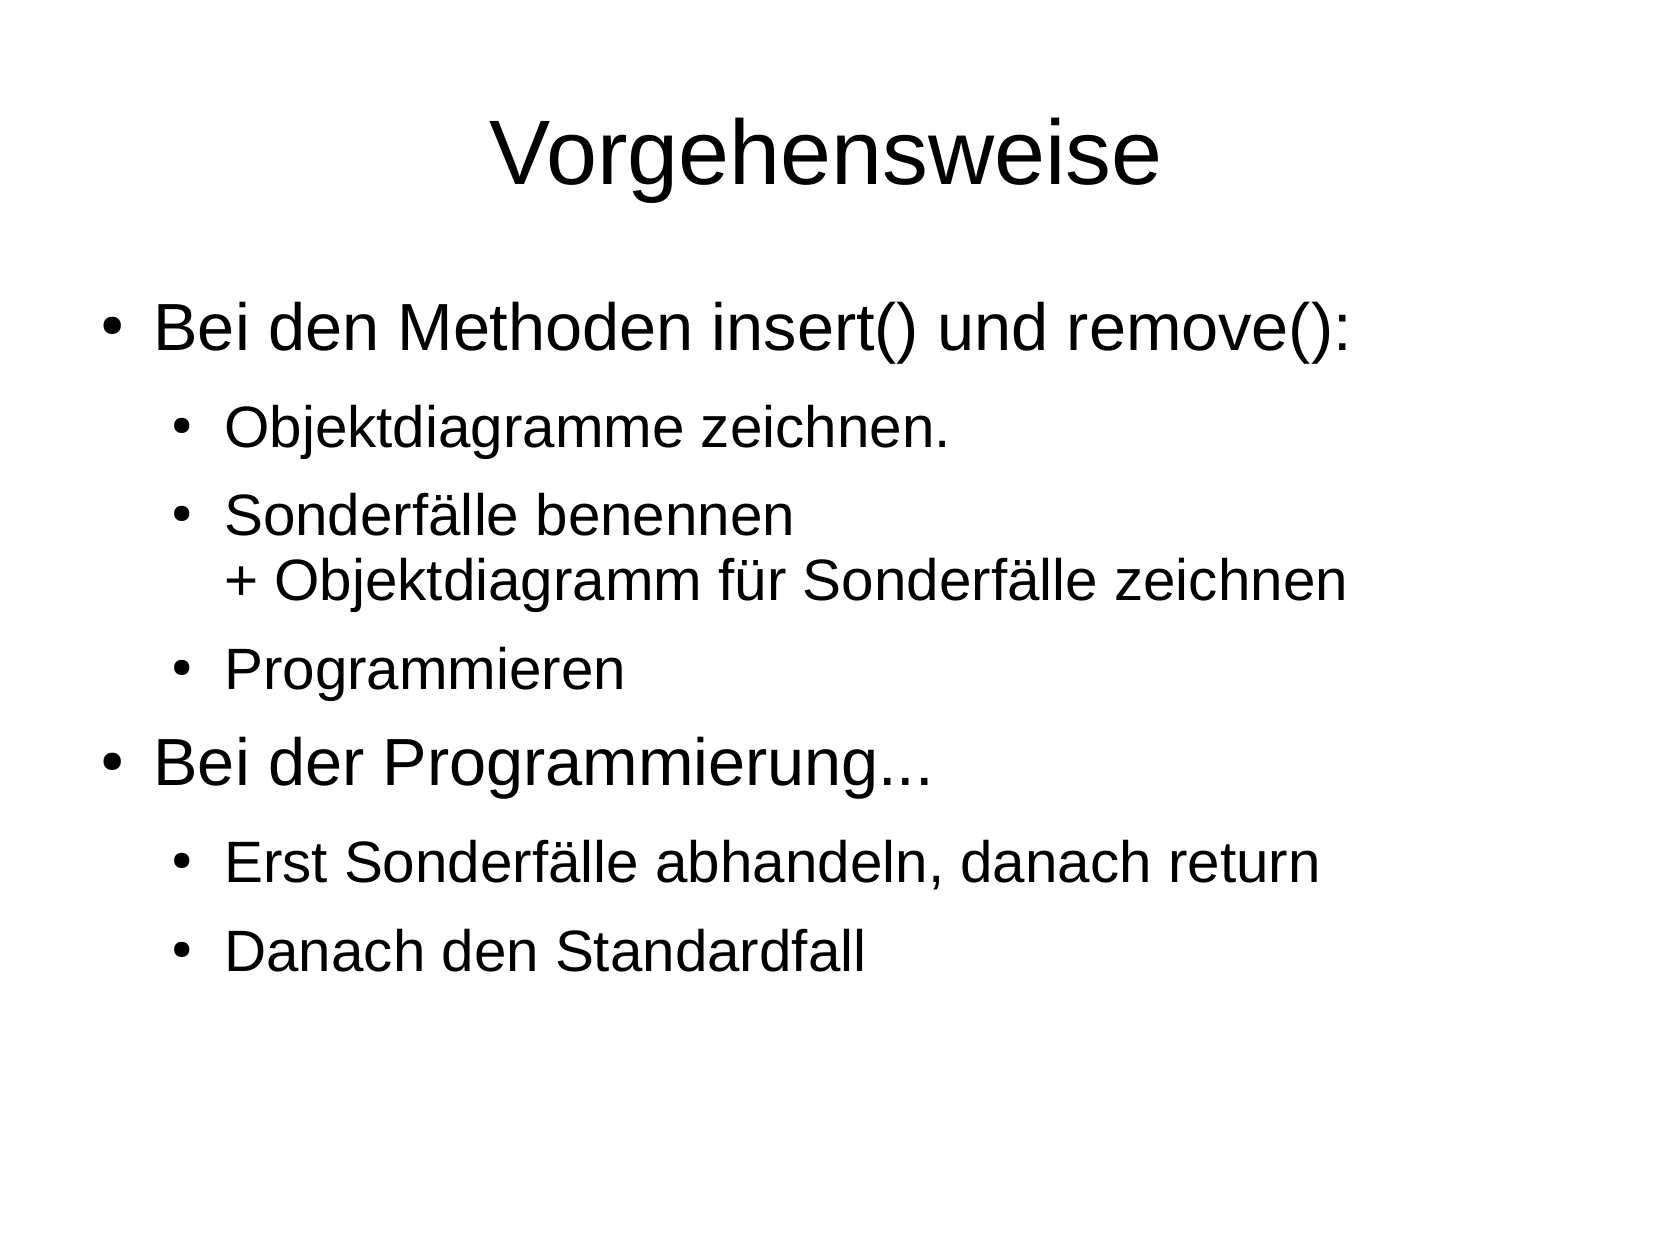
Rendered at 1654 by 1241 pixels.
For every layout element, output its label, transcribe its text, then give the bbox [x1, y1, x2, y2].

title Vorgehensweise [82, 49, 1571, 257]
list Bei den Methoden insert() und remove(): Objektdiagramme zeichnen. Sonderfälle benennen + Objektdiagramm für Sonderfälle zeichnen Programmieren Bei der Programmierung... Erst Sonderfälle abhandeln, danach return Danach den Standardfall [82, 290, 1571, 1010]
